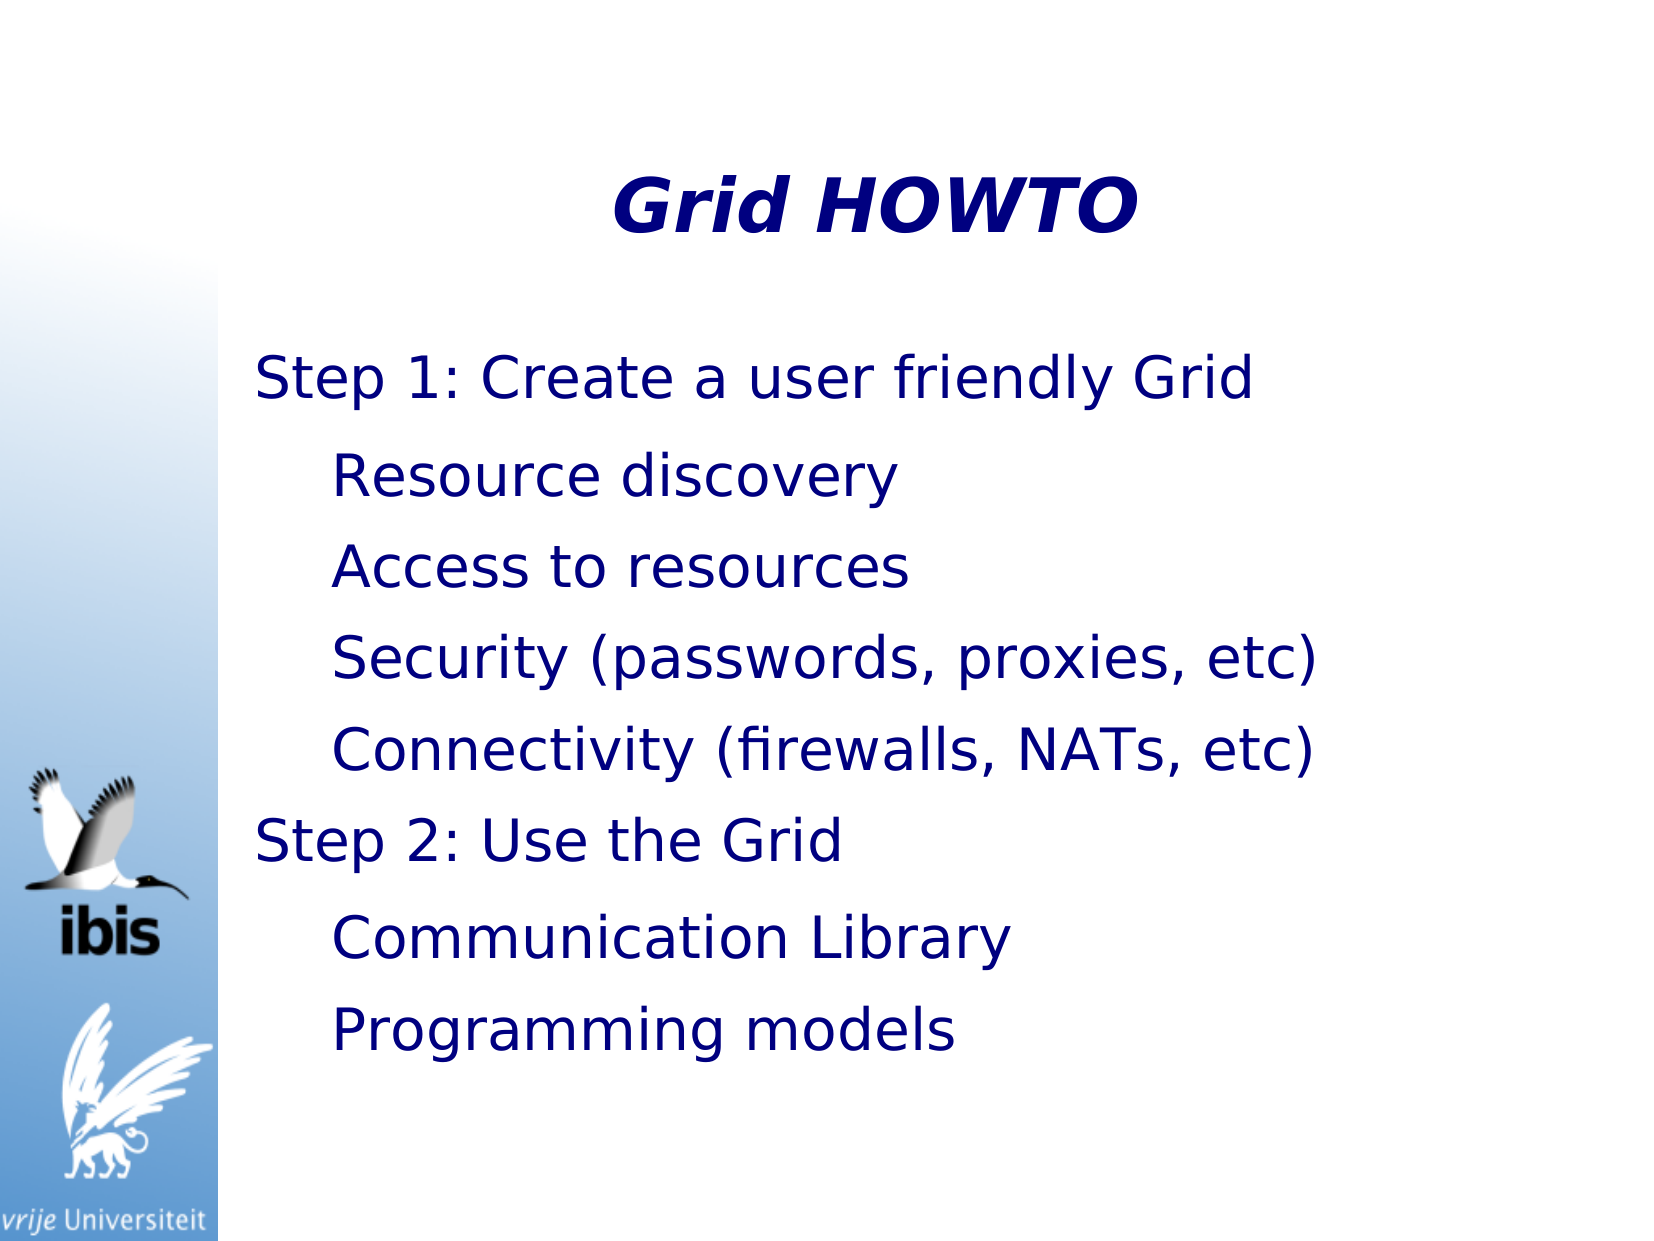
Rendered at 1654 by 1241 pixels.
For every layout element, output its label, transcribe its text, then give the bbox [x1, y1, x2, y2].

list Step 1: Create a user friendly Grid Resource discovery Access to resources Security (passwords, proxies, etc) Connectivity (firewalls, NATs, etc) Step 2: Use the Grid Communication Library Programming models [236, 344, 1534, 1196]
picture [0, 0, 218, 1241]
title Grid HOWTO [219, 102, 1534, 311]
